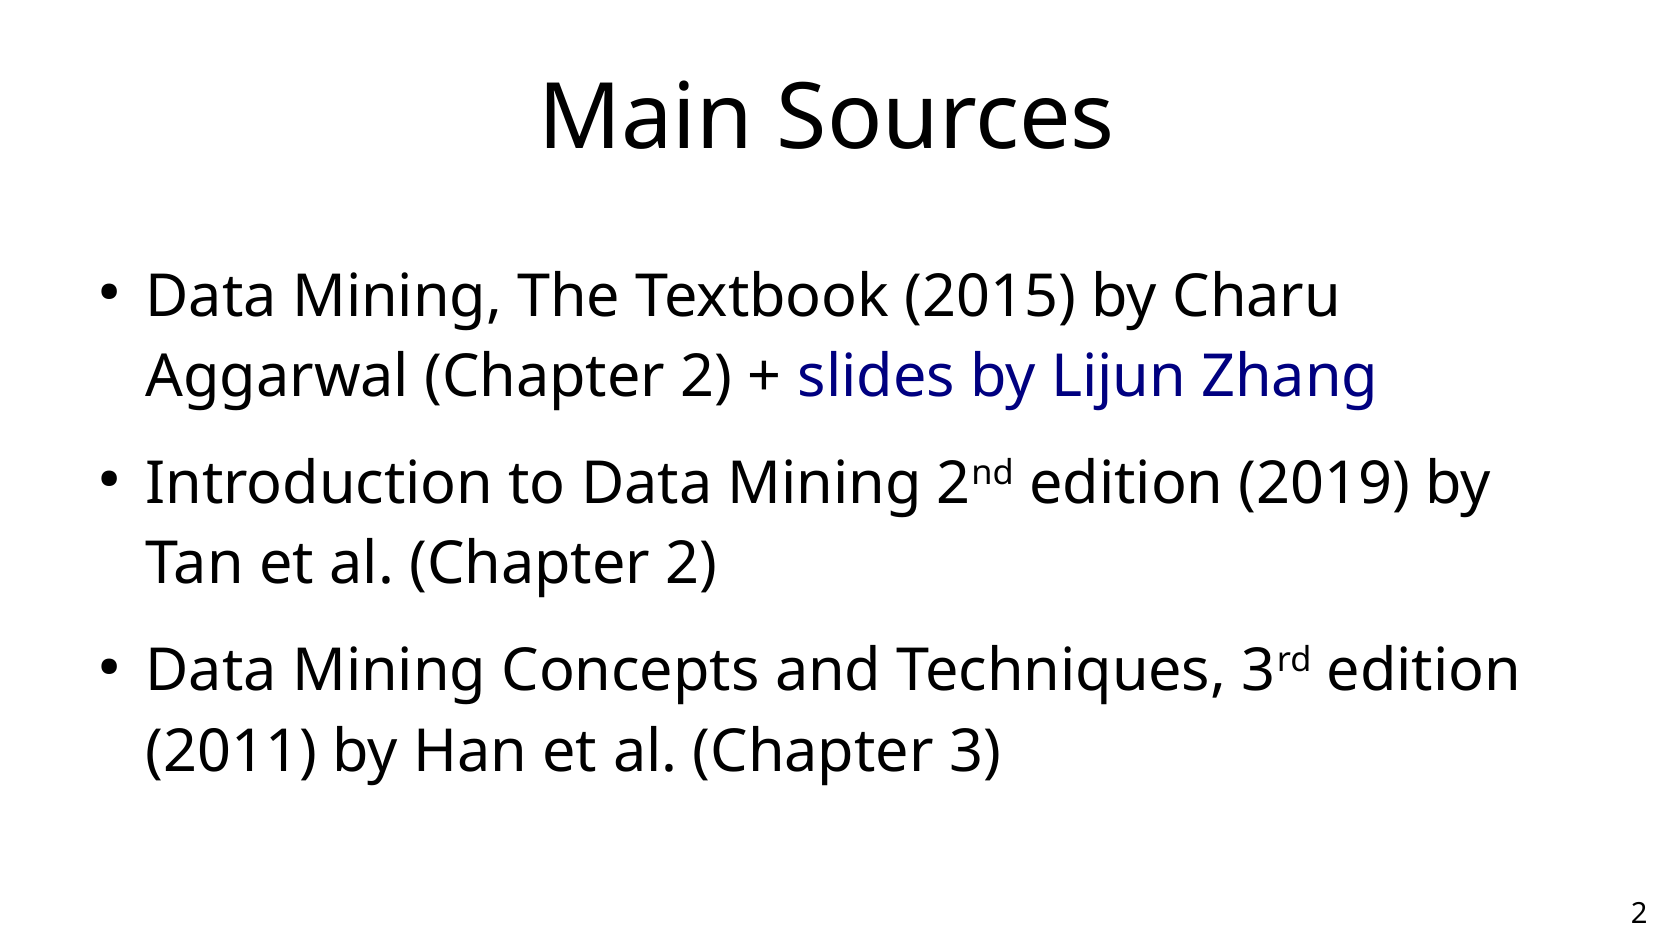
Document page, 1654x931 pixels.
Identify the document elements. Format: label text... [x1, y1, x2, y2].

list Data Mining, The Textbook (2015) by Charu Aggarwal (Chapter 2) + slides by Lijun Zhang Introduction to Data Mining 2nd edition (2019) by Tan et al. (Chapter 2) Data Mining Concepts and Techniques, 3rd edition (2011) by Han et al. (Chapter 3) [82, 253, 1571, 793]
title Main Sources [82, 1, 1571, 226]
